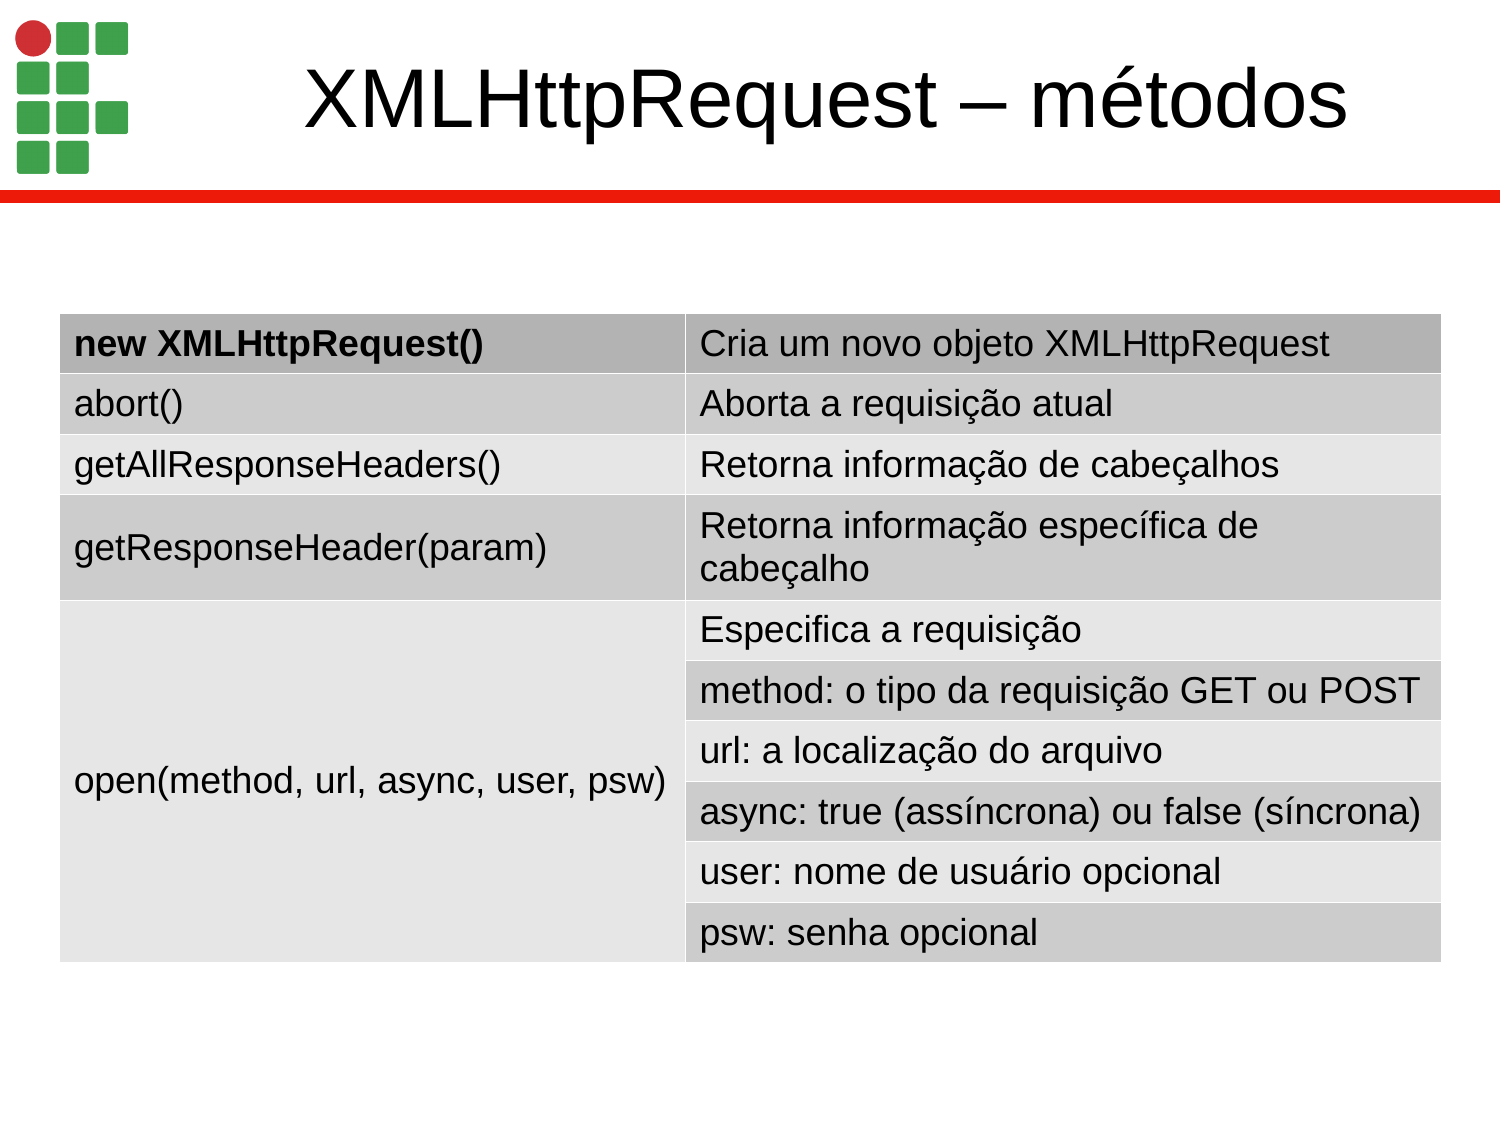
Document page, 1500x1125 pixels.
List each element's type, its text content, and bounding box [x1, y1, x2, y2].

table_header Cria um novo objeto XMLHttpRequest [686, 314, 1441, 373]
table_cell Especifica a requisição [686, 601, 1441, 660]
table_cell Retorna informação específica de cabeçalho [686, 495, 1441, 600]
table_cell async: true (assíncrona) ou false (síncrona) [686, 782, 1441, 841]
table_cell open(method, url, async, user, psw) [60, 601, 685, 962]
table_cell method: o tipo da requisição GET ou POST [686, 661, 1441, 720]
table_header new XMLHttpRequest() [60, 314, 685, 373]
table_cell user: nome de usuário opcional [686, 842, 1441, 902]
table_cell getAllResponseHeaders() [60, 435, 685, 494]
table_cell abort() [60, 374, 685, 434]
picture [14, 16, 130, 178]
table_cell Aborta a requisição atual [686, 374, 1441, 434]
title XMLHttpRequest – métodos [153, 0, 1500, 202]
table_cell url: a localização do arquivo [686, 721, 1441, 781]
table_cell Retorna informação de cabeçalhos [686, 435, 1441, 494]
table_cell psw: senha opcional [686, 903, 1441, 962]
table_cell getResponseHeader(param) [60, 495, 685, 600]
